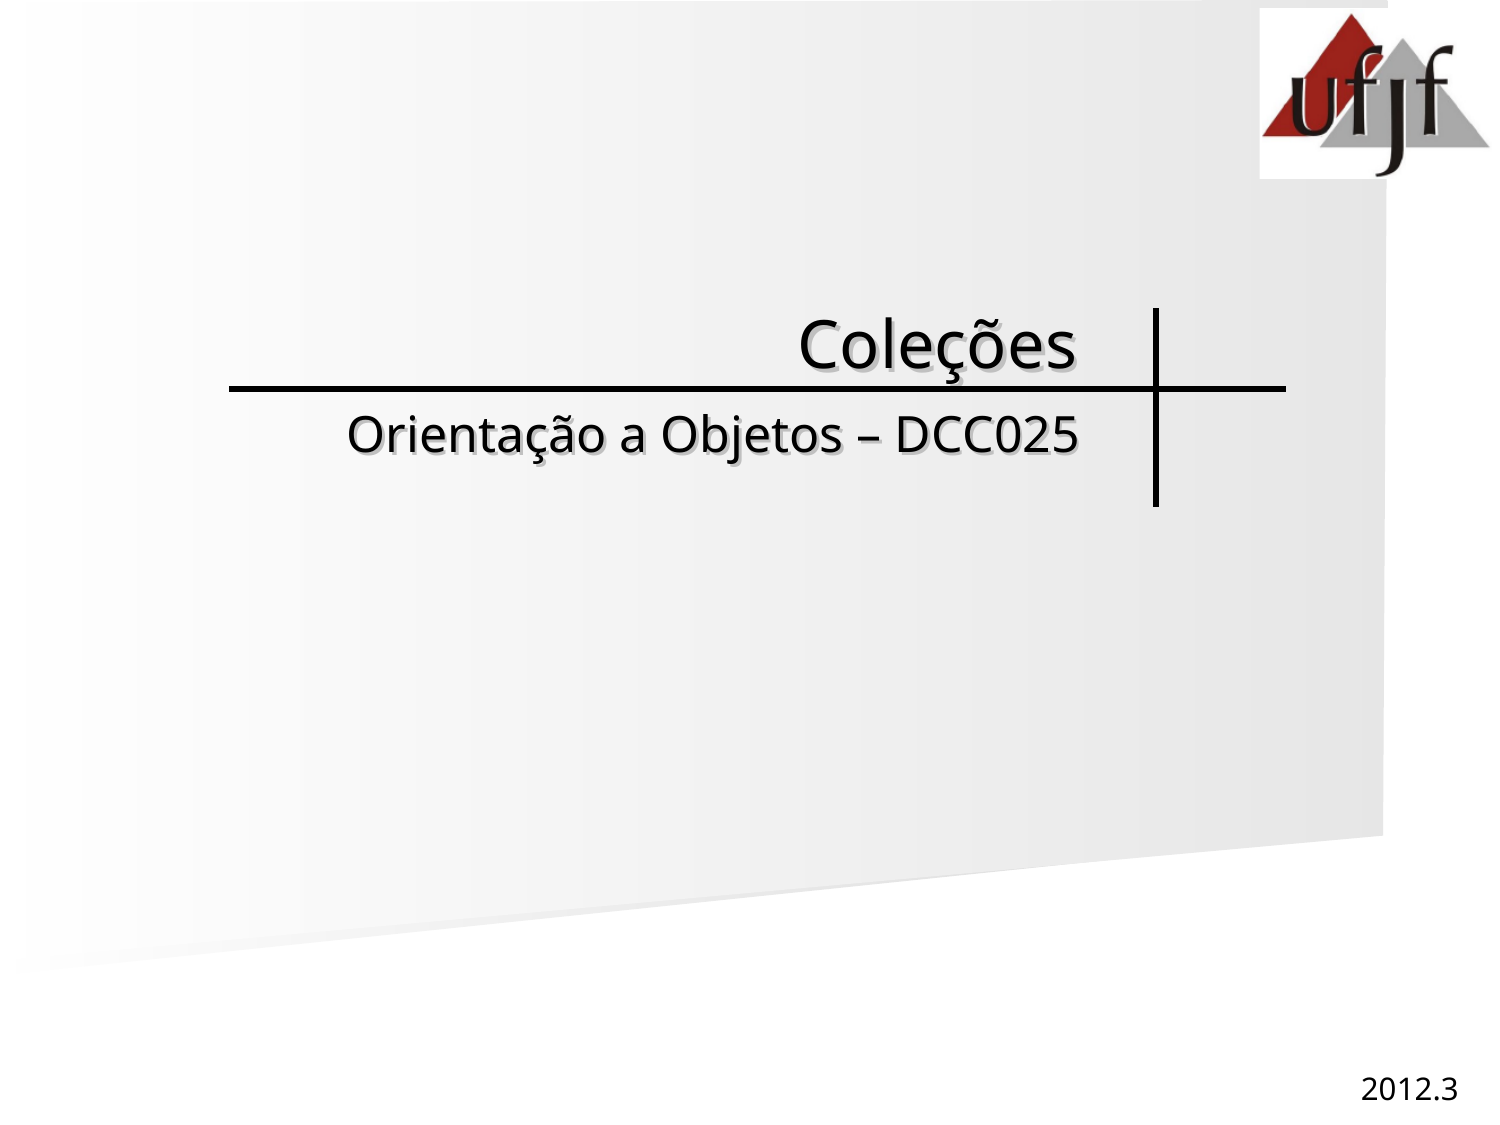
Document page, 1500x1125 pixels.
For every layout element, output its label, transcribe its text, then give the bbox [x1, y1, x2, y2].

picture [1259, 8, 1492, 179]
text_box 2012.3 [1320, 1068, 1500, 1115]
title Coleções [765, 294, 1111, 386]
text_box Orientação a Objetos – DCC025 [270, 394, 1157, 471]
